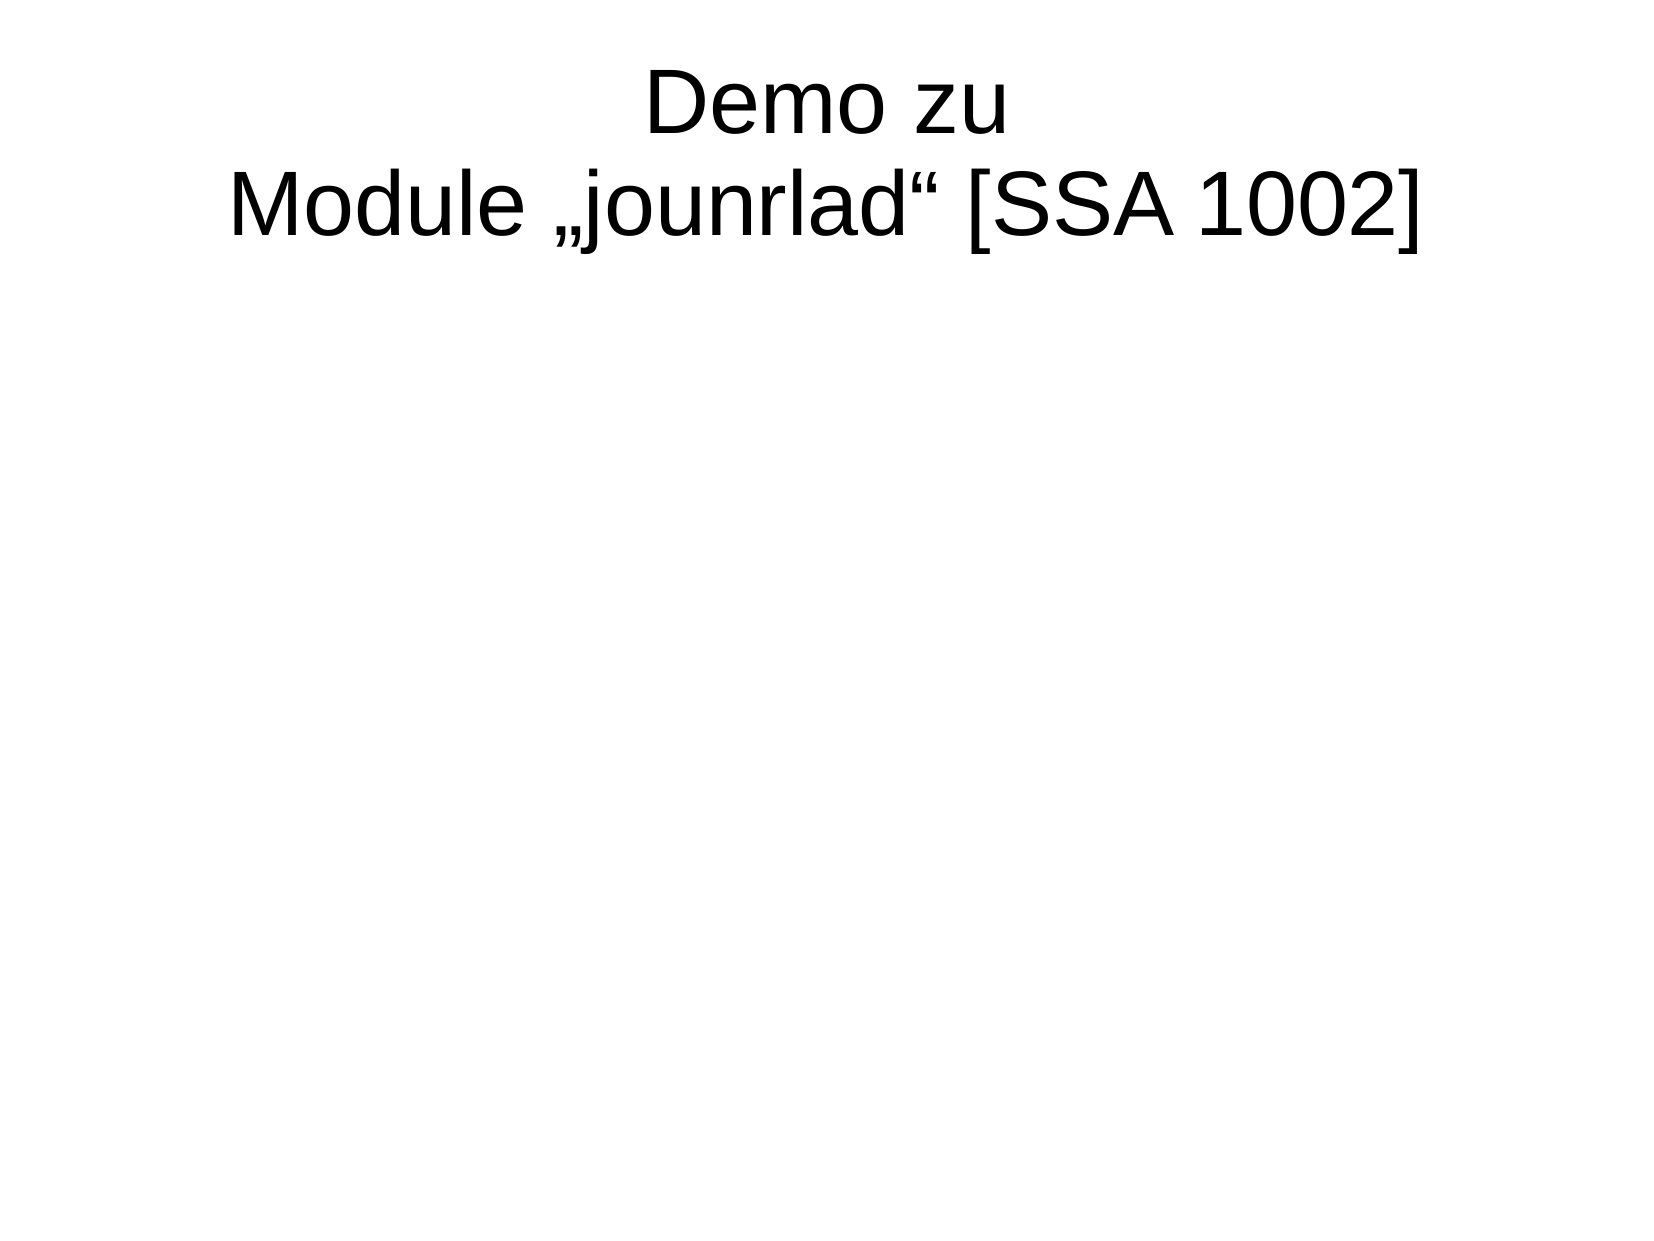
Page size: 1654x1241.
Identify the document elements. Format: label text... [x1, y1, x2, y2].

title Demo zu Module „jounrlad“ [SSA 1002] [82, 49, 1571, 257]
